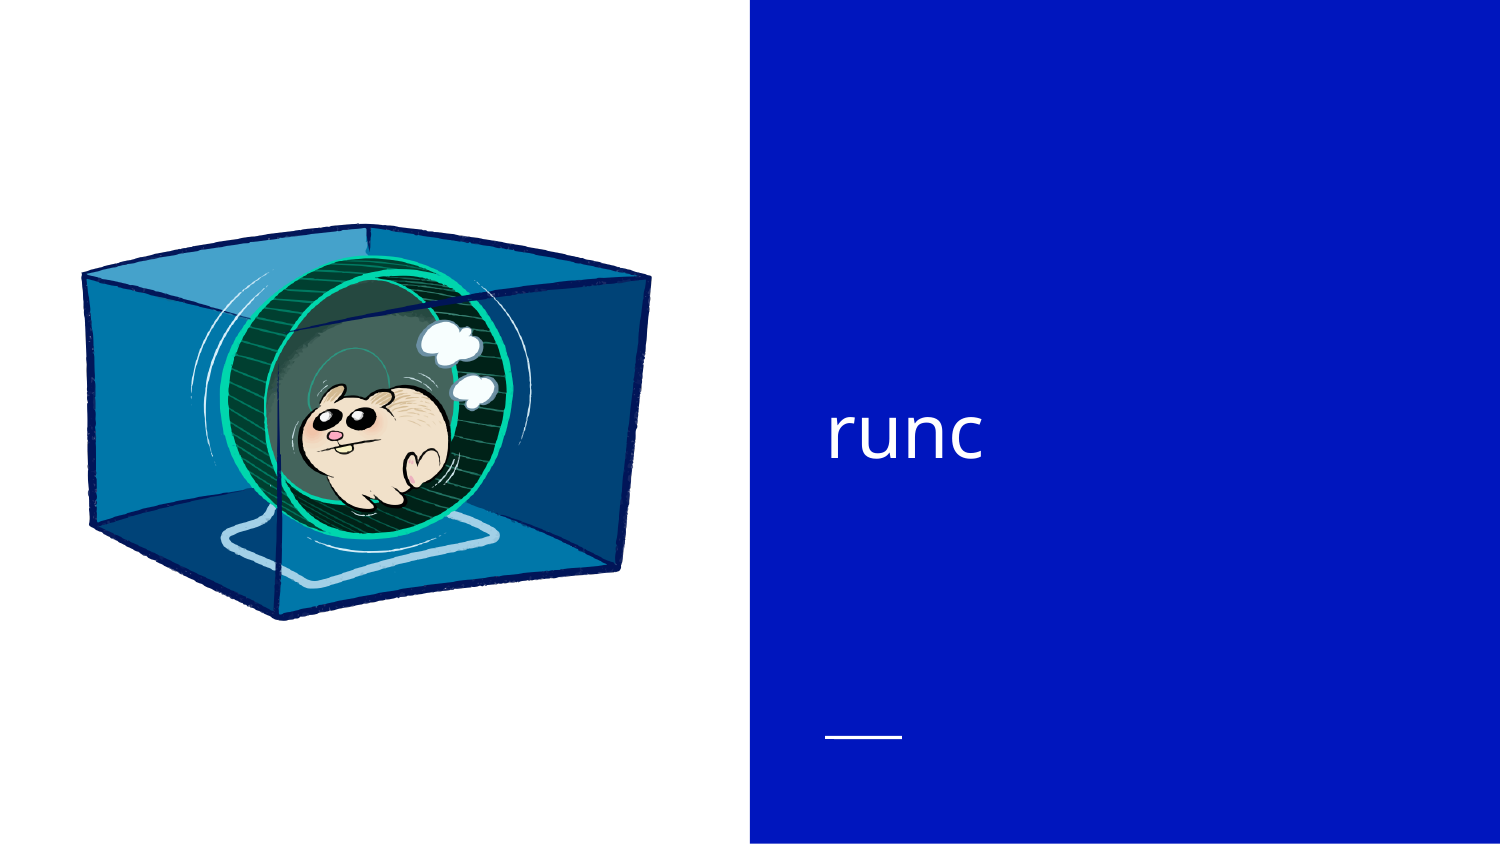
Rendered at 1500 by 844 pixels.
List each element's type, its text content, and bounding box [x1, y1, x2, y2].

picture [81, 223, 652, 621]
list runc [810, 118, 1440, 725]
